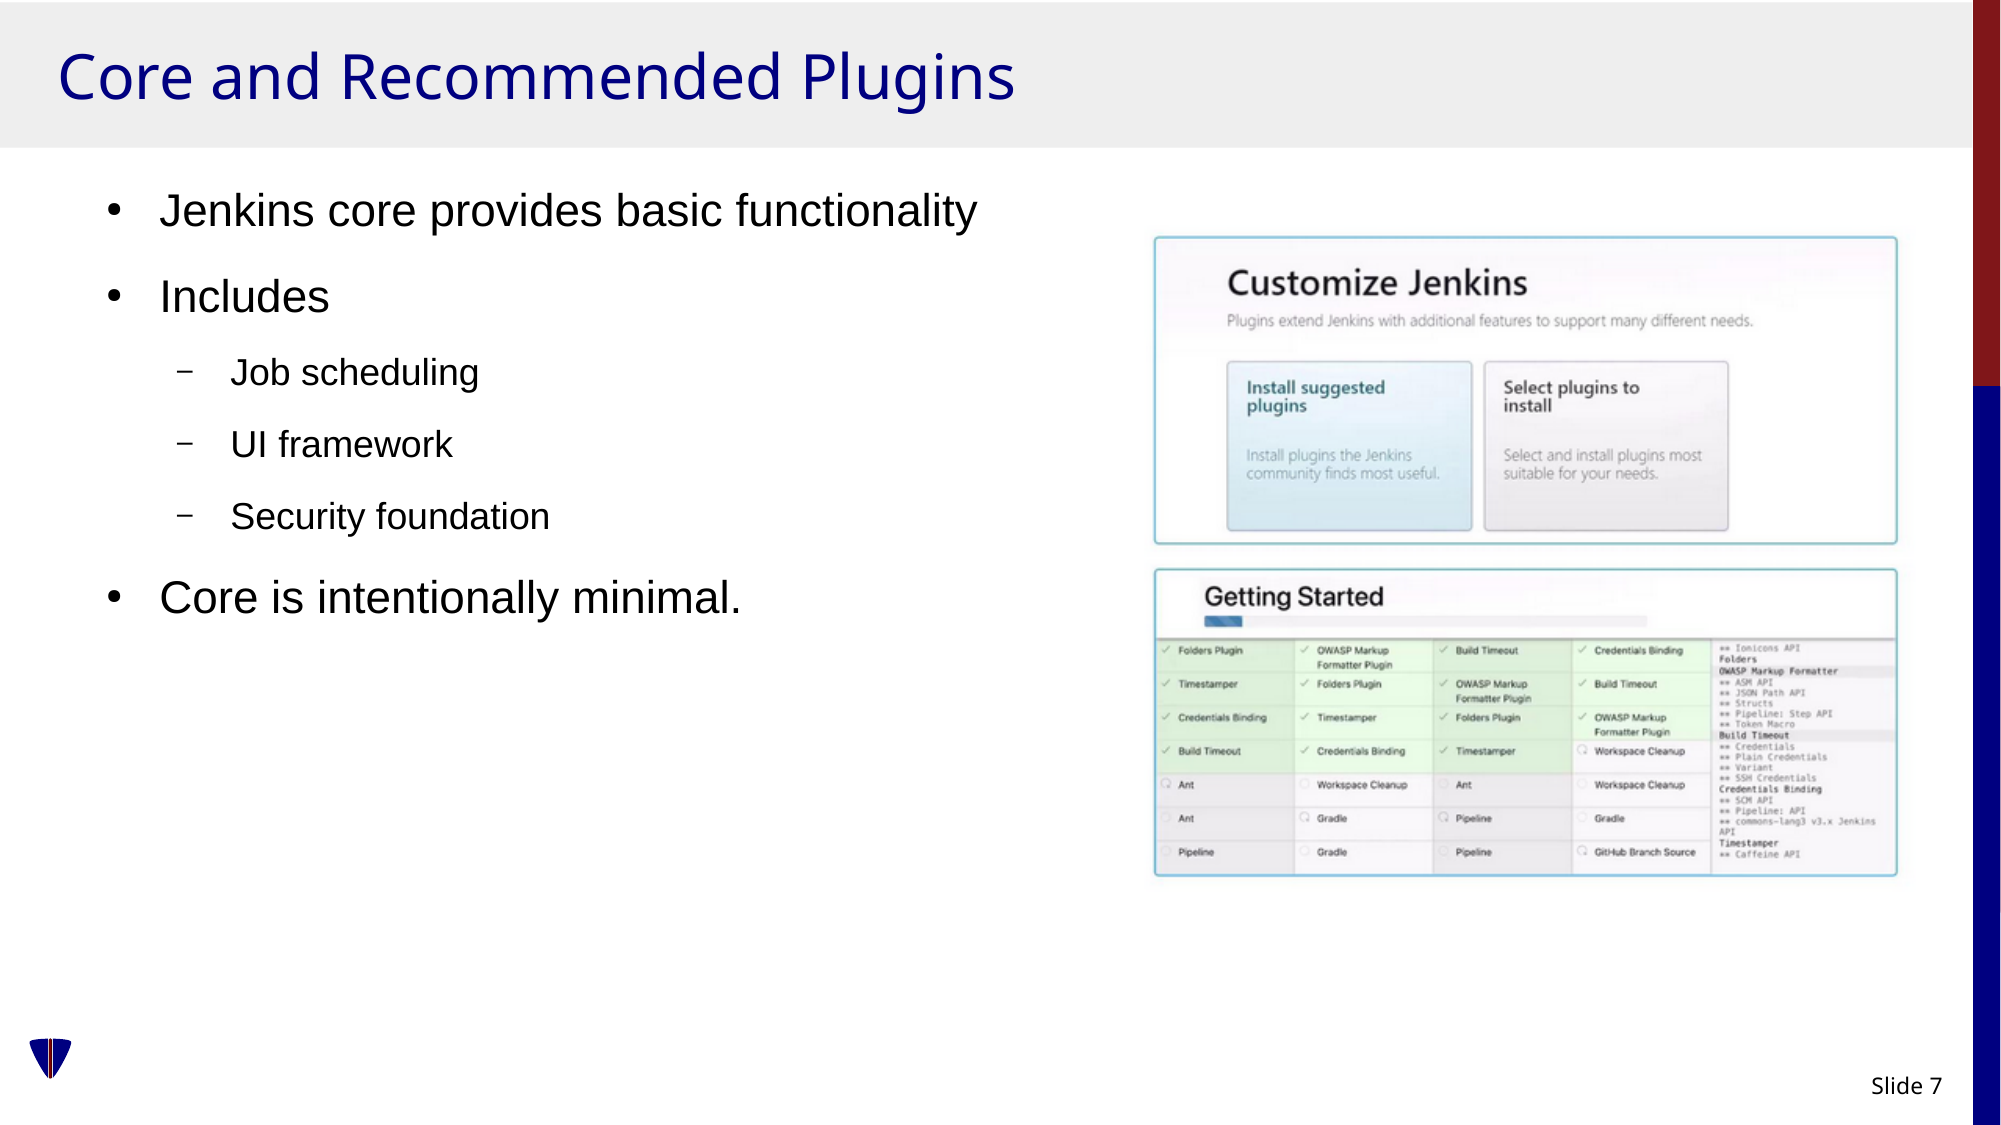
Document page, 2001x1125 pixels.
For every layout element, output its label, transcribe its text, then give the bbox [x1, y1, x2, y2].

title Core and Recommended Plugins [0, 2, 1973, 148]
picture [1117, 225, 1920, 907]
list Jenkins core provides basic functionality Includes Job scheduling UI framework Security foundation Core is intentionally minimal. [88, 177, 1004, 1034]
